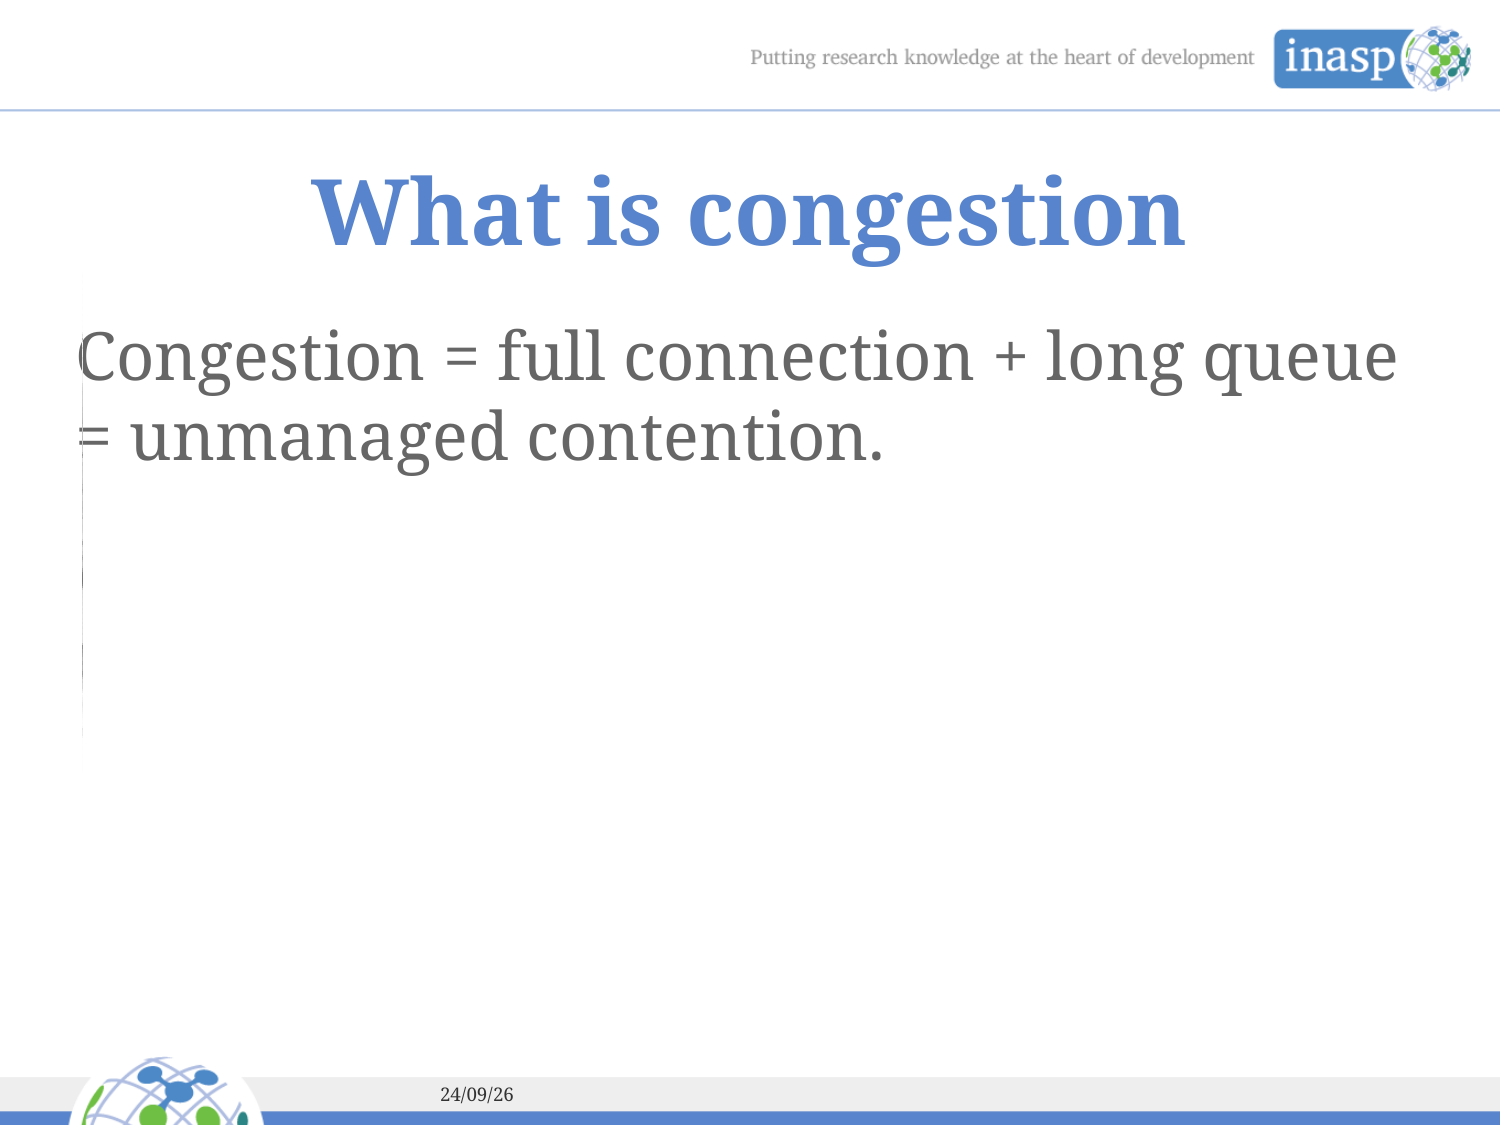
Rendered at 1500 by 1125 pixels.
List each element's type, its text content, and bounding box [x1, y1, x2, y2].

title What is congestion [75, 129, 1426, 313]
list Congestion = full connection + long queue = unmanaged contention. [75, 313, 1426, 967]
picture [0, 0, 1500, 1125]
